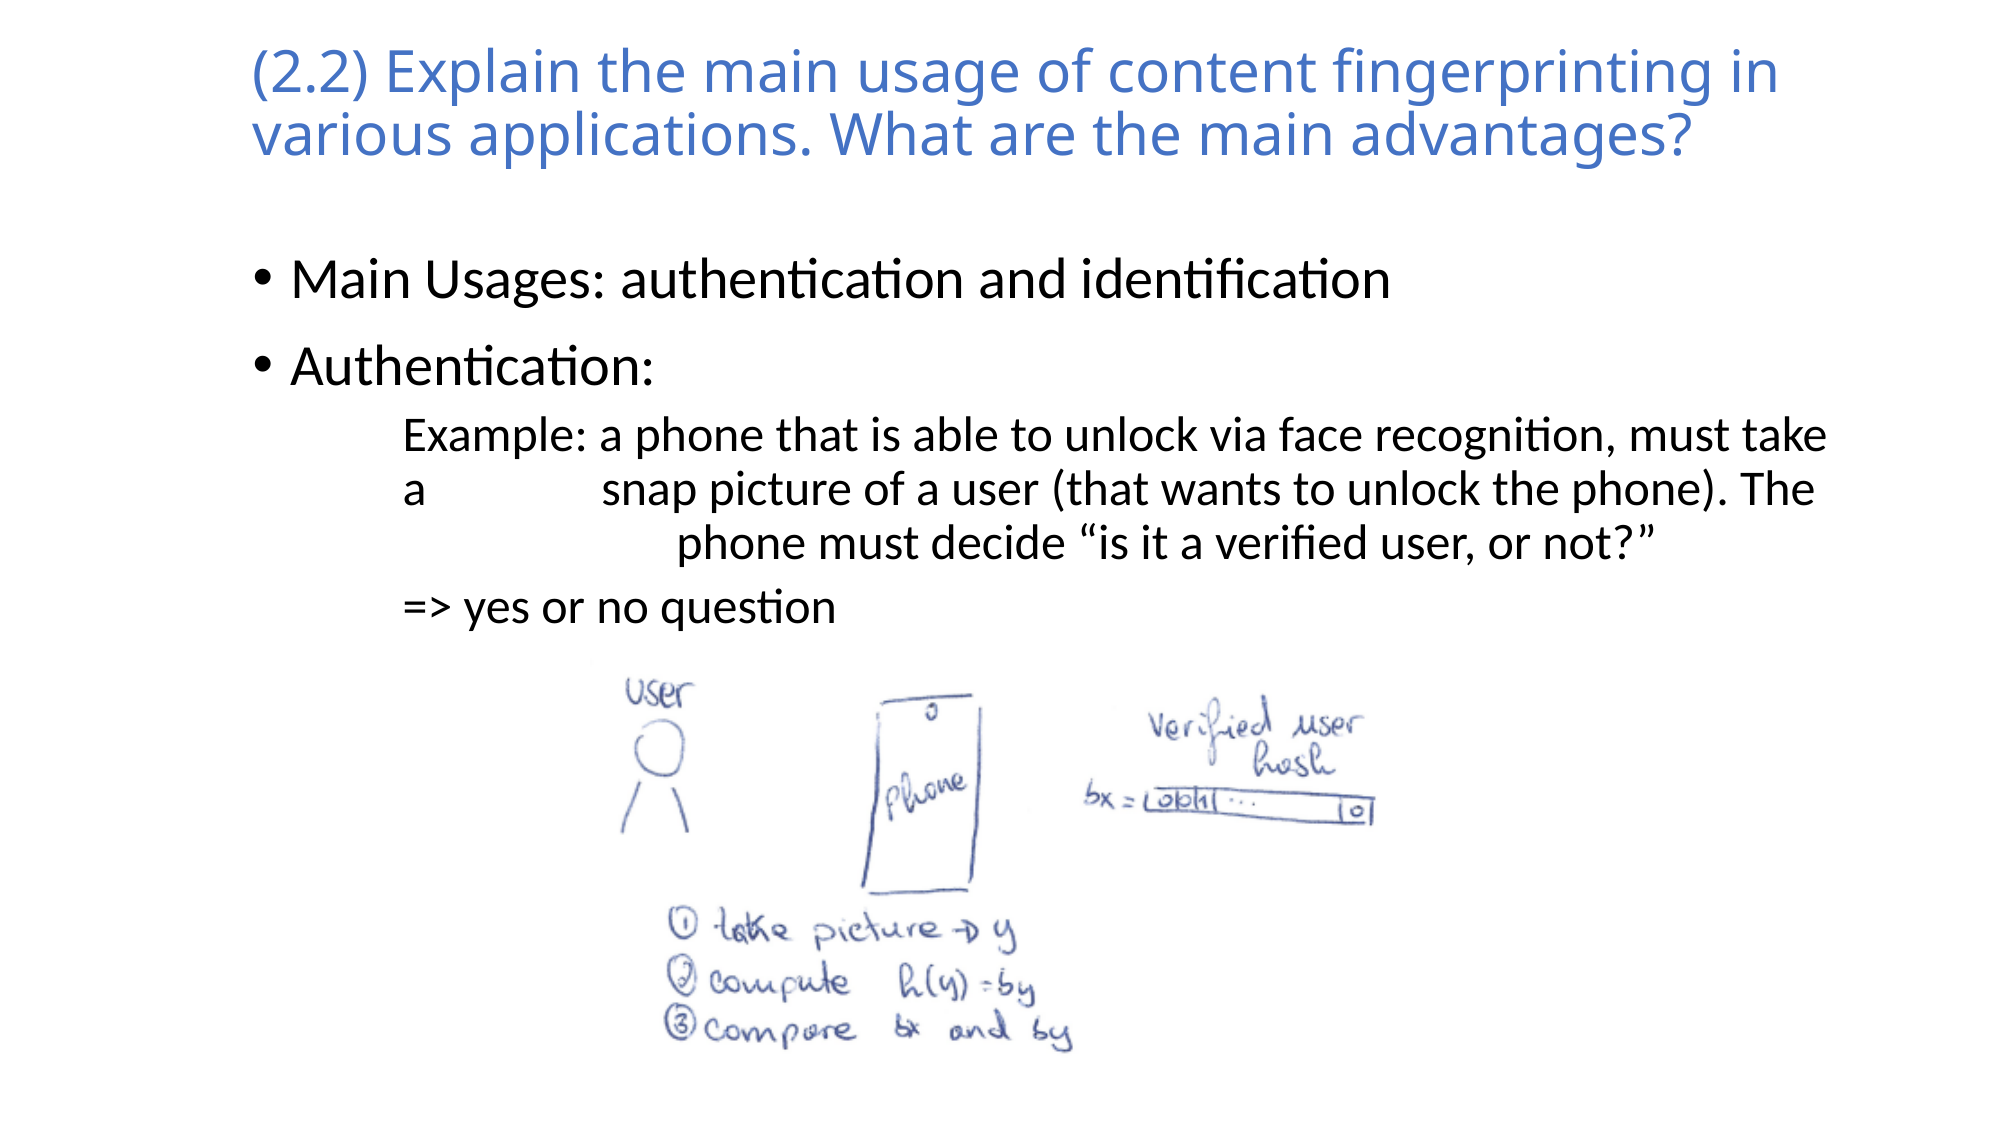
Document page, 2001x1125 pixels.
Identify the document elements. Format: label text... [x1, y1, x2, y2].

title (2.2) Explain the main usage of content fingerprinting in various applications. What are the main advantages? [237, 34, 1876, 194]
list Main Usages: authentication and identification [237, 240, 1876, 327]
picture [590, 655, 1410, 1068]
text_box Authentication: Example: a phone that is able to unlock via face recognition, must take a snap picture of a user (that wants to unlock the phone). The phone must decide “is it a verified user, or not?” => yes or no question [237, 327, 1876, 656]
